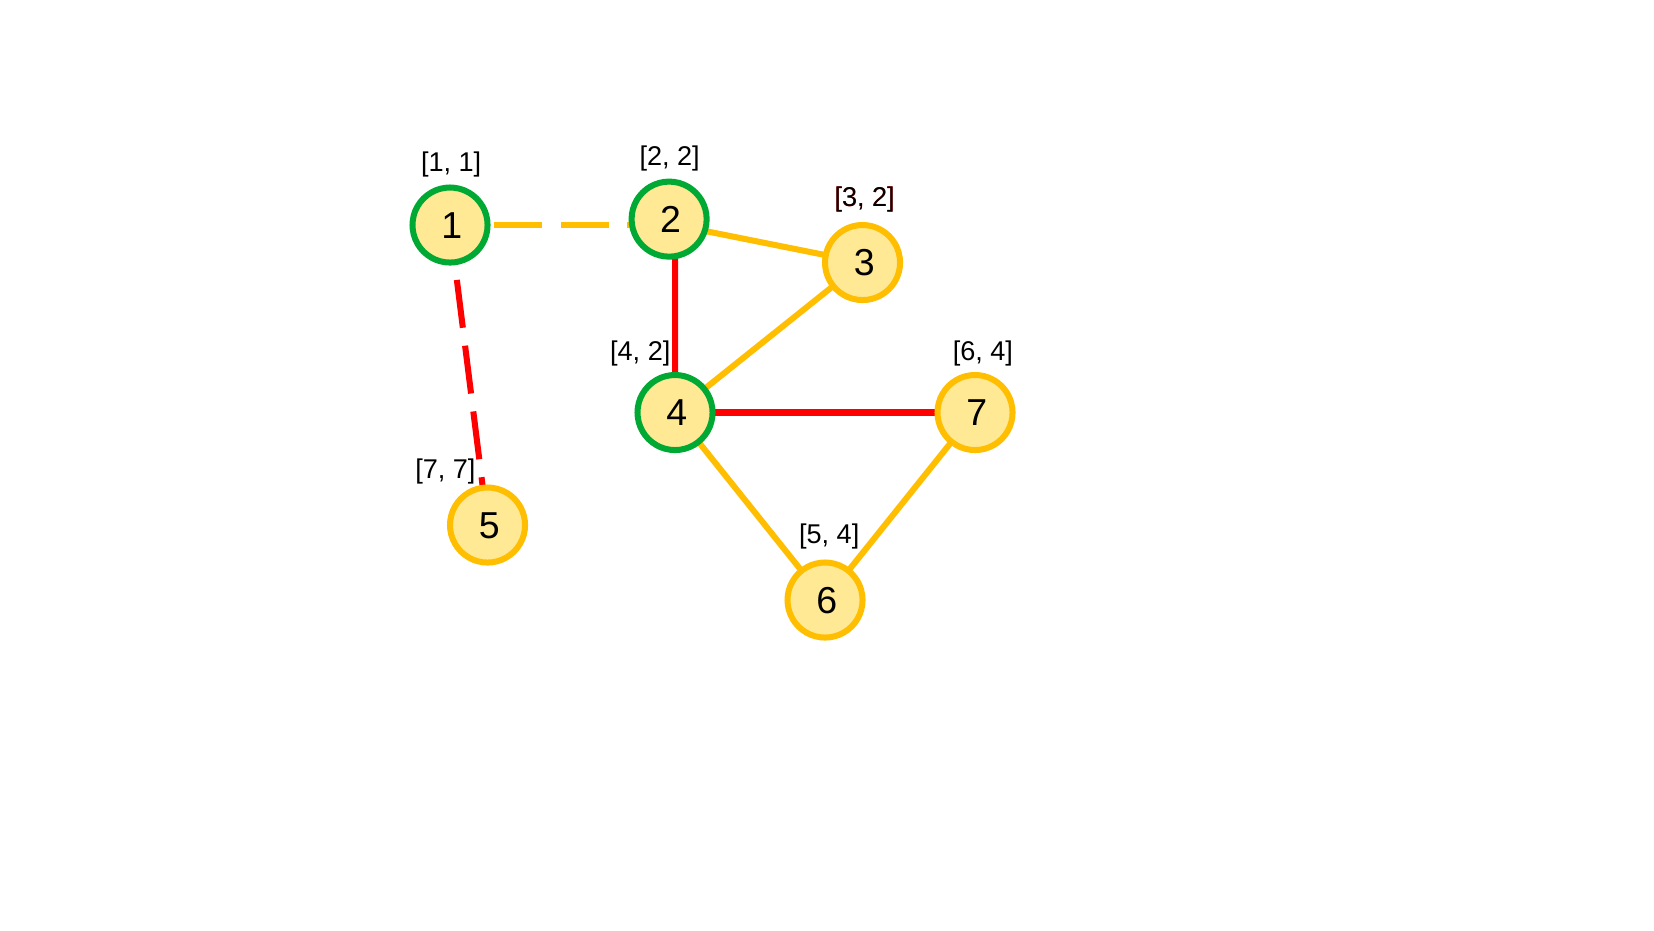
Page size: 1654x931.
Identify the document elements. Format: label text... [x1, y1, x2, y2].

text_box 3 [825, 235, 901, 301]
text_box 4 [637, 382, 713, 451]
text_box 5 [450, 490, 526, 563]
text_box [4, 2] [583, 313, 697, 389]
text_box 6 [787, 572, 863, 638]
text_box [2, 2] [613, 118, 726, 194]
text_box [7, 7] [389, 431, 502, 507]
text_box [6, 4] [926, 313, 1040, 389]
text_box [1, 1] [394, 124, 508, 200]
text_box 7 [937, 389, 1013, 451]
text_box [5, 4] [772, 496, 886, 572]
text_box 1 [412, 200, 488, 263]
text_box [3, 2] [808, 159, 921, 235]
text_box 2 [631, 194, 707, 257]
